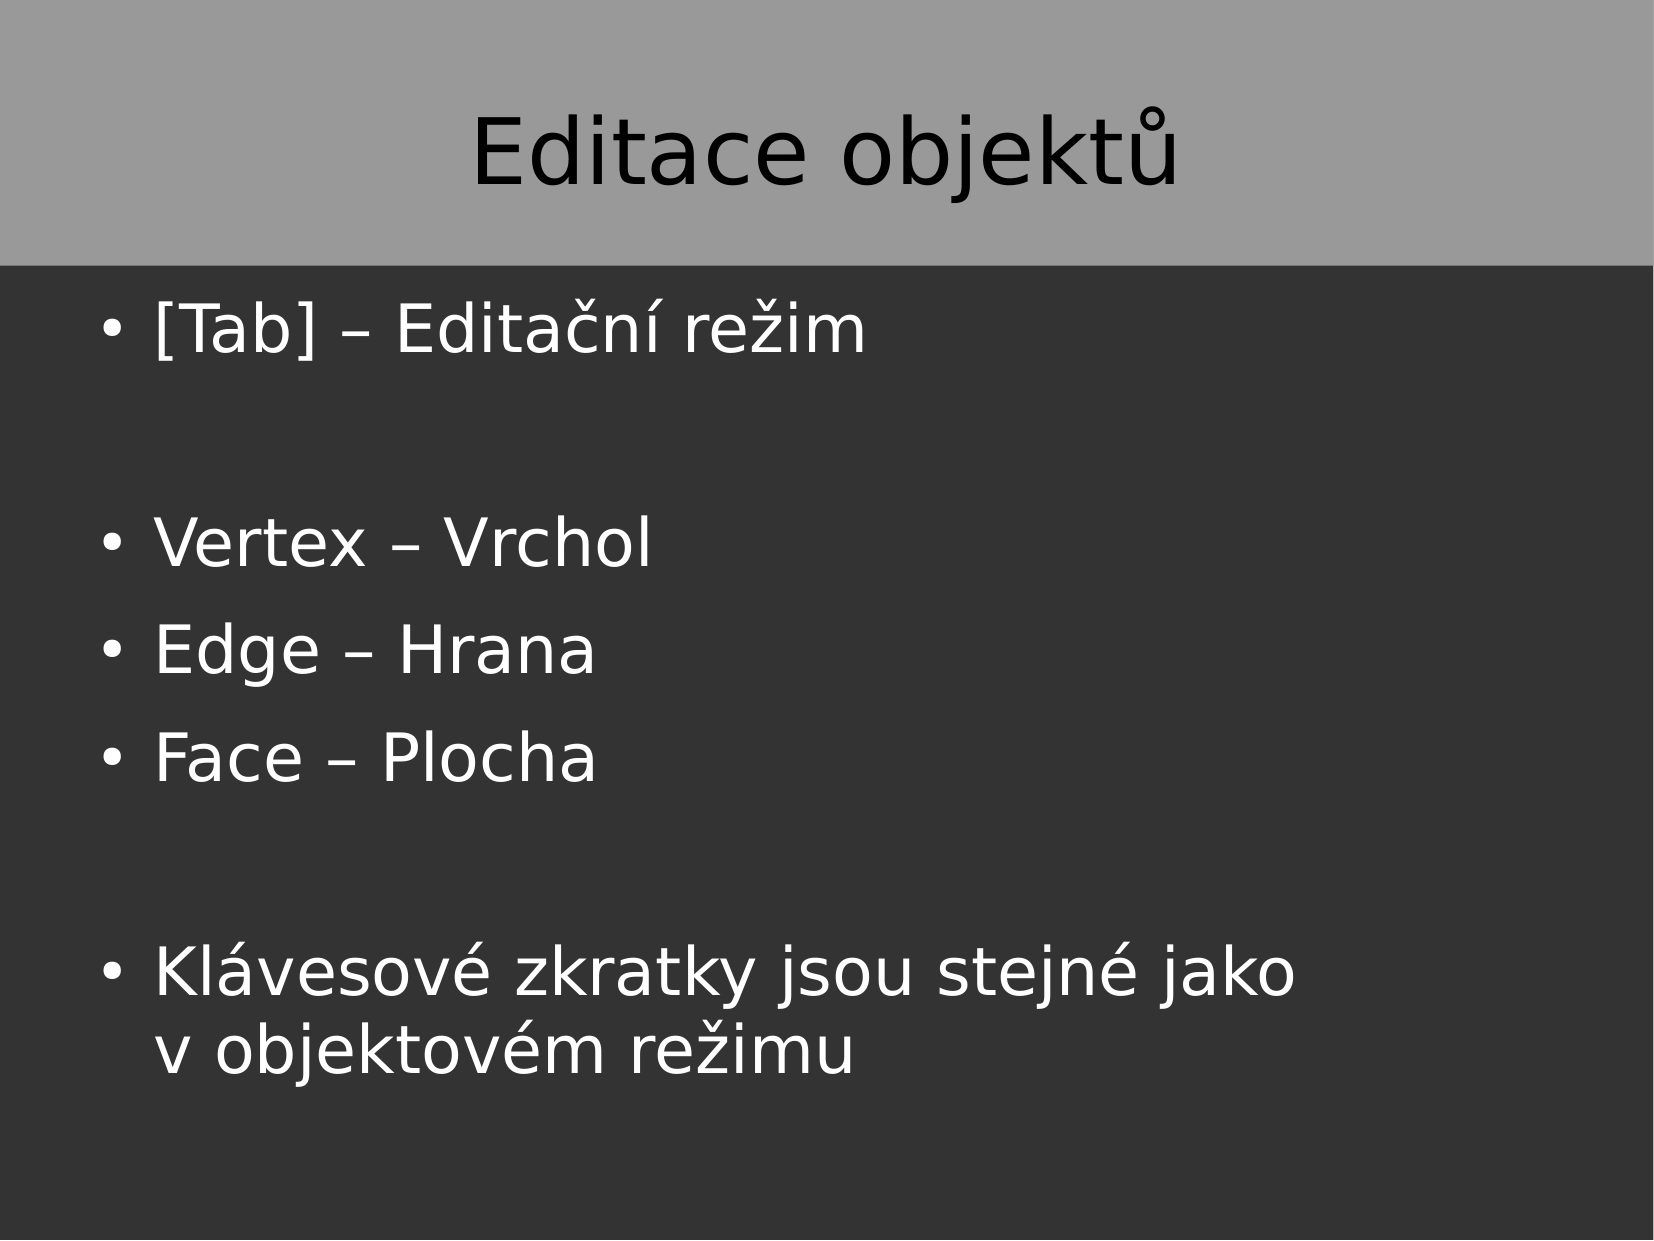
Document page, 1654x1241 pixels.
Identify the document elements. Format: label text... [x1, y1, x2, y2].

list [Tab] – Editační režim Vertex – Vrchol Edge – Hrana Face – Plocha Klávesové zkratky jsou stejné jako v objektovém režimu [82, 290, 1571, 1094]
title Editace objektů [82, 56, 1571, 250]
